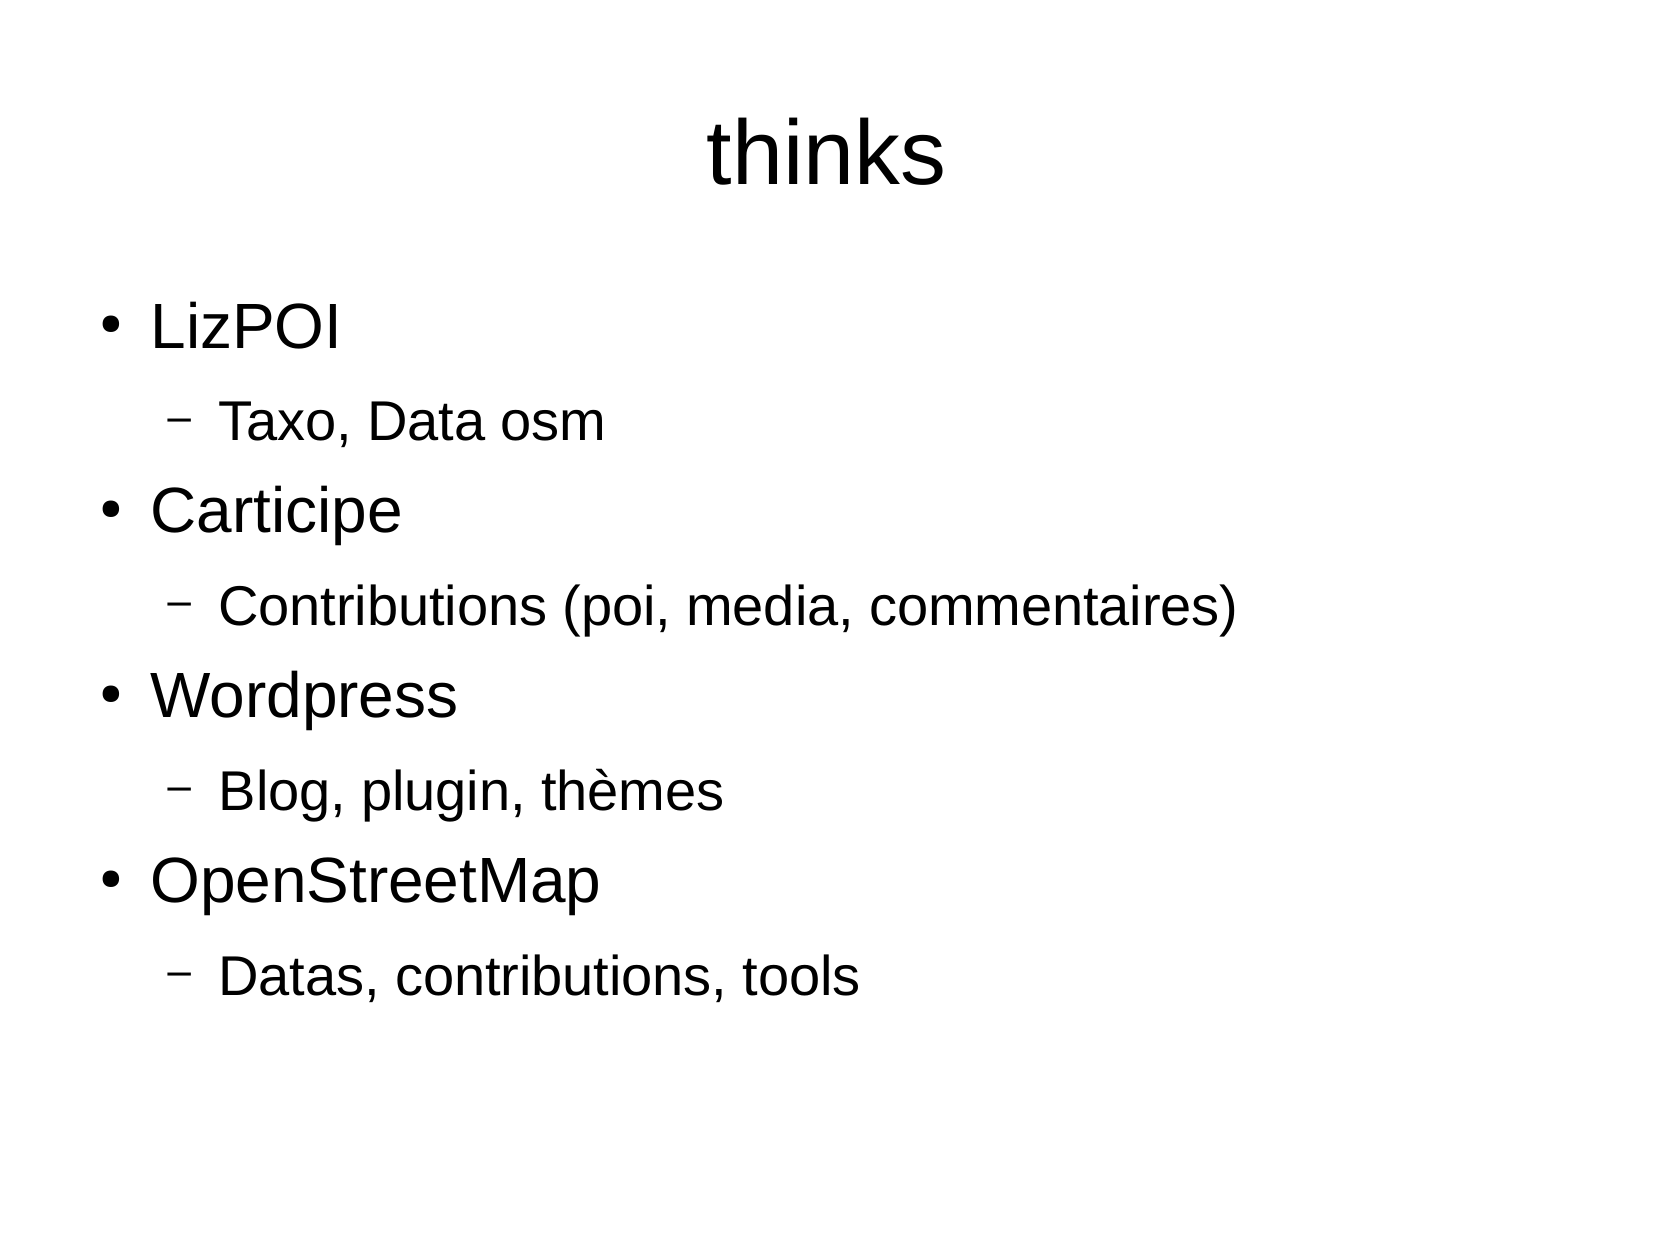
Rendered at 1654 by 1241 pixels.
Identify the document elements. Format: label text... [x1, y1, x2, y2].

title thinks [82, 49, 1571, 257]
list LizPOI Taxo, Data osm Carticipe Contributions (poi, media, commentaires) Wordpress Blog, plugin, thèmes OpenStreetMap Datas, contributions, tools [82, 290, 1571, 1010]
